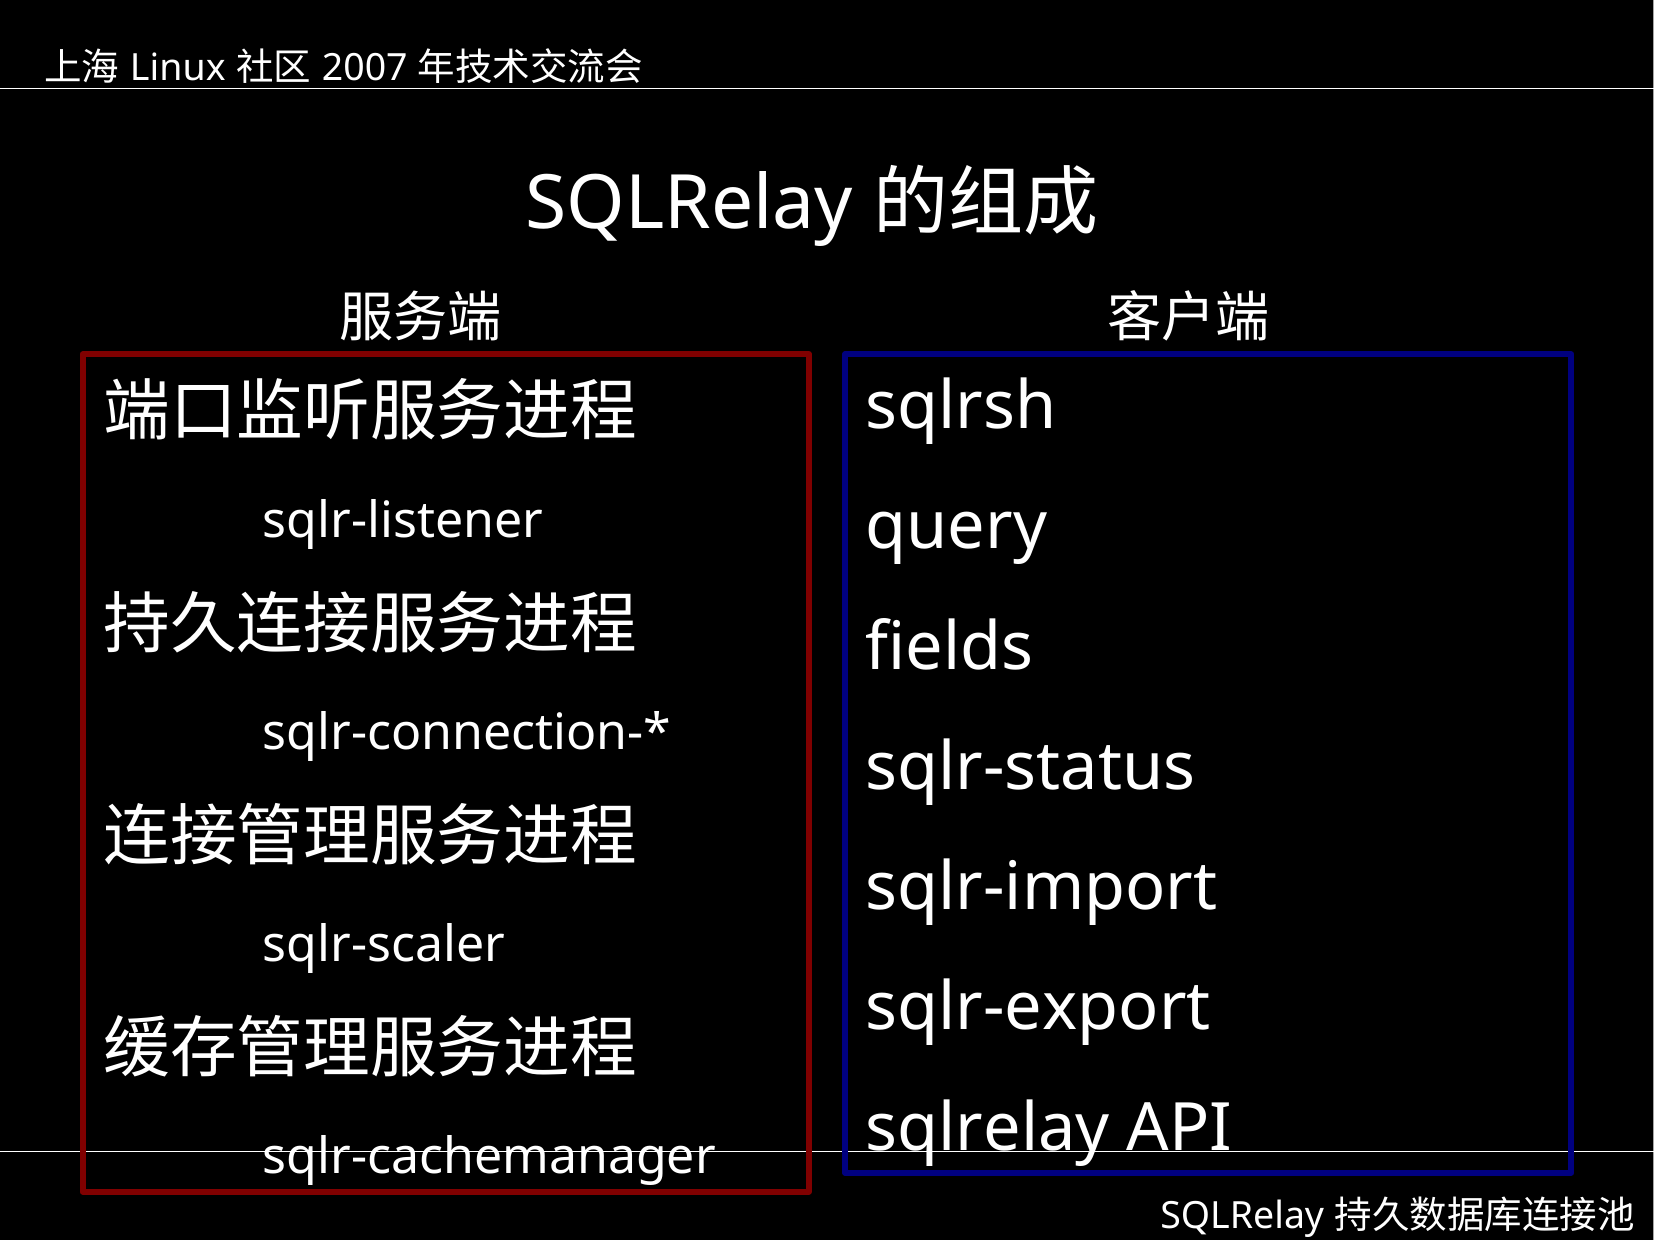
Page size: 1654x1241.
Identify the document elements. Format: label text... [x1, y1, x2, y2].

text_box 上海Linux社区2007年技术交流会 [29, 29, 633, 82]
text_box 服务端 [324, 265, 562, 335]
text_box SQLRelay持久数据库连接池 [1145, 1177, 1633, 1231]
text_box SQLRelay的组成 [413, 133, 1211, 224]
list 端口监听服务进程 sqlr-listener 持久连接服务进程 sqlr-connection-* 连接管理服务进程 sqlr-scaler 缓存管理服务进程 sqlr-cachemanager [82, 354, 809, 1100]
text_box 客户端 [1092, 265, 1359, 335]
list sqlrsh query fields sqlr-status sqlr-import sqlr-export sqlrelay API [845, 354, 1572, 1100]
